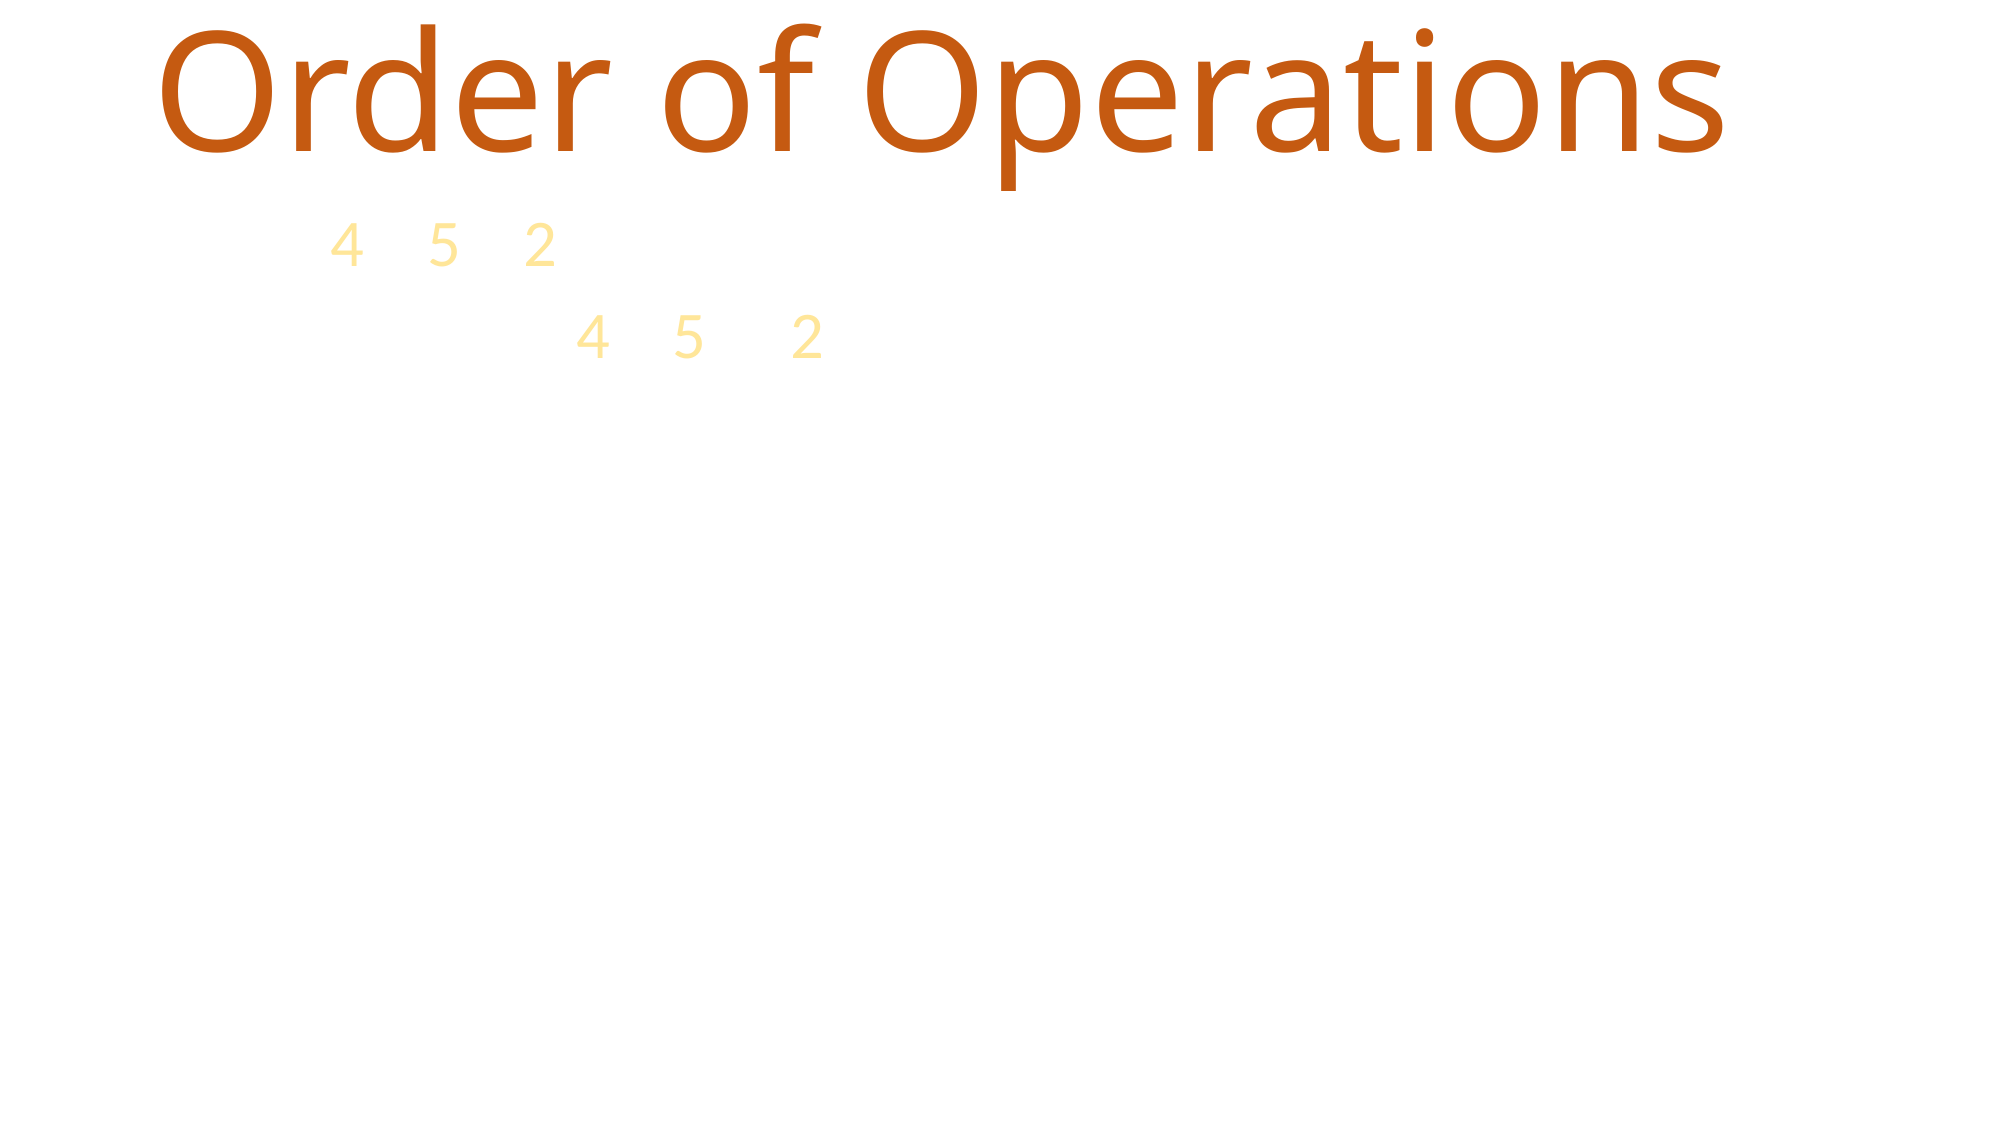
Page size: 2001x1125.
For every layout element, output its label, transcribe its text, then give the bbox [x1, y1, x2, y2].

list Order of Operations sum = 4 + 5 * 2 correct_sum = (4 + 5) * 2 [137, 0, 1863, 1014]
